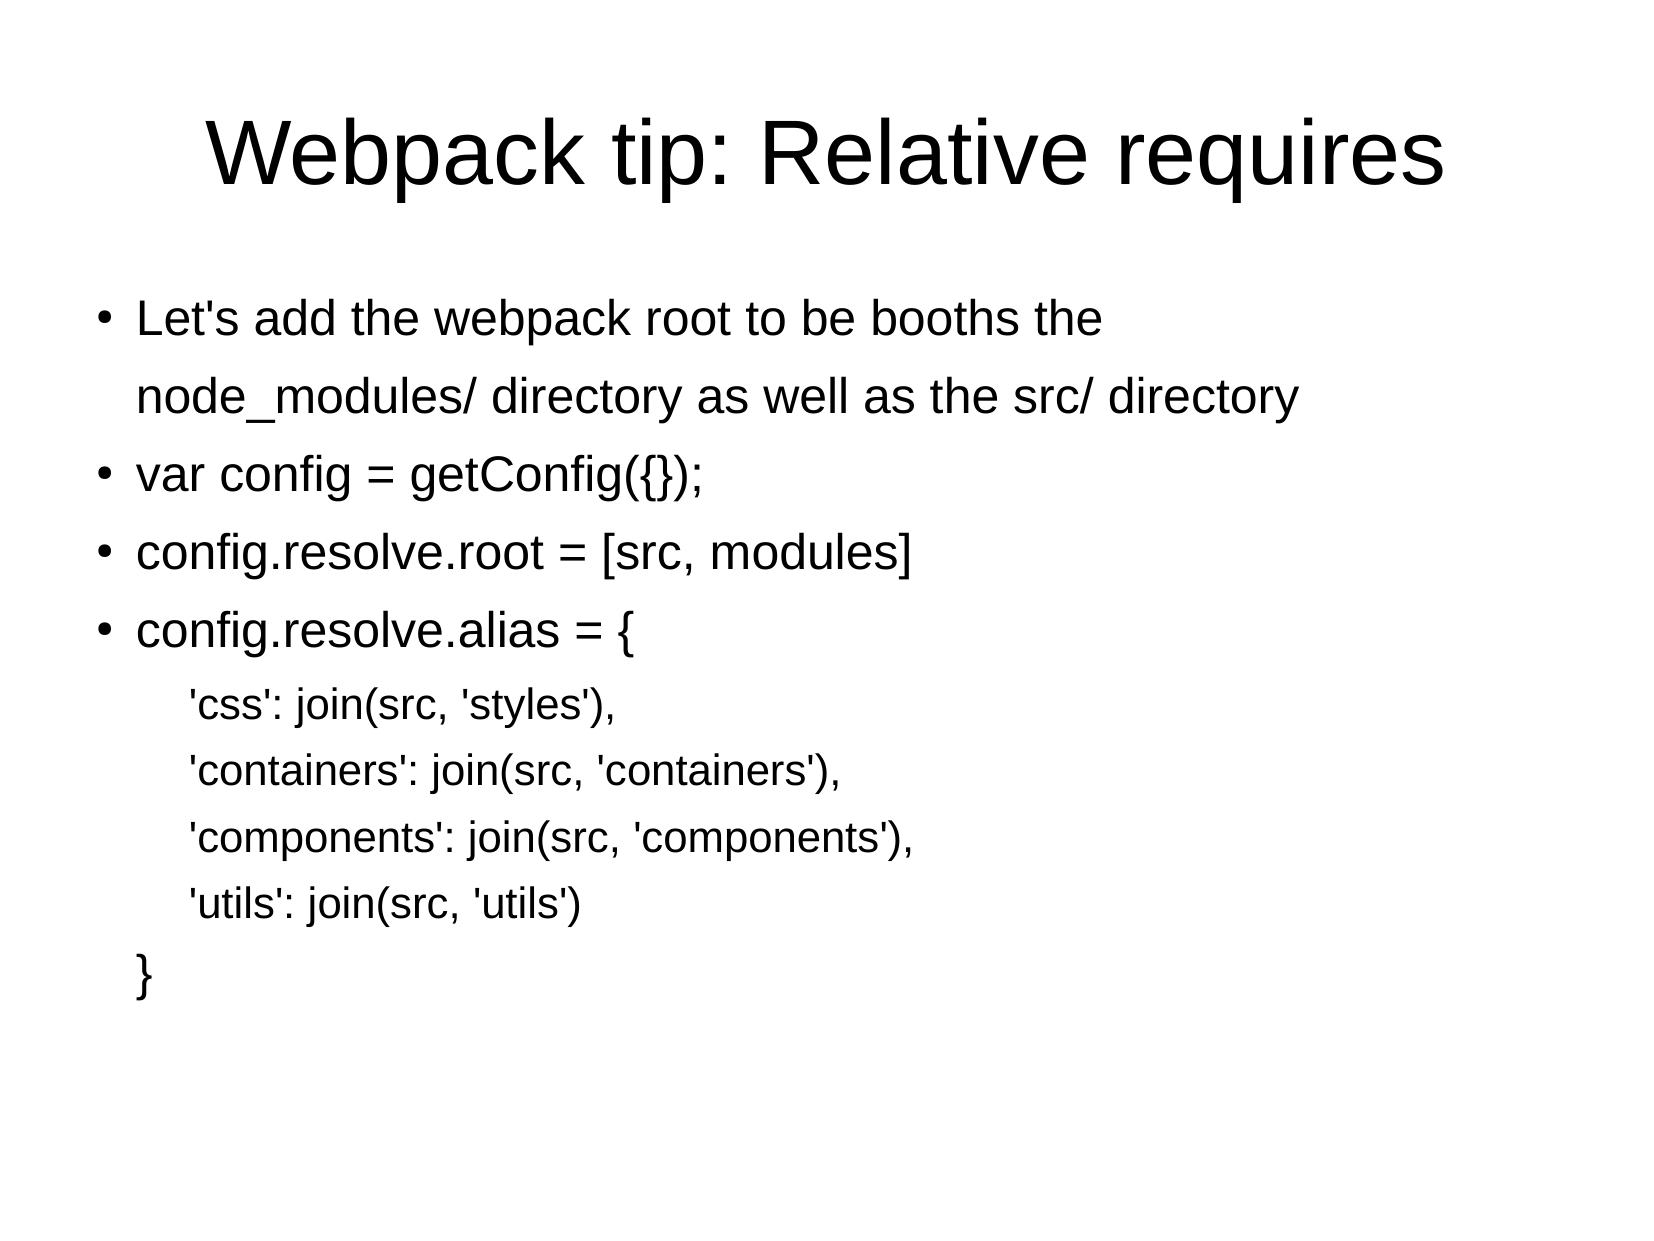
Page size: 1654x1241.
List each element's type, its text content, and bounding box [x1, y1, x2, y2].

list Let's add the webpack root to be booths the node_modules/ directory as well as the src/ directory var config = getConfig({}); config.resolve.root = [src, modules] config.resolve.alias = { 'css': join(src, 'styles'), 'containers': join(src, 'containers'), 'components': join(src, 'components'), 'utils': join(src, 'utils') } [82, 290, 1571, 1010]
title Webpack tip: Relative requires [82, 49, 1571, 257]
